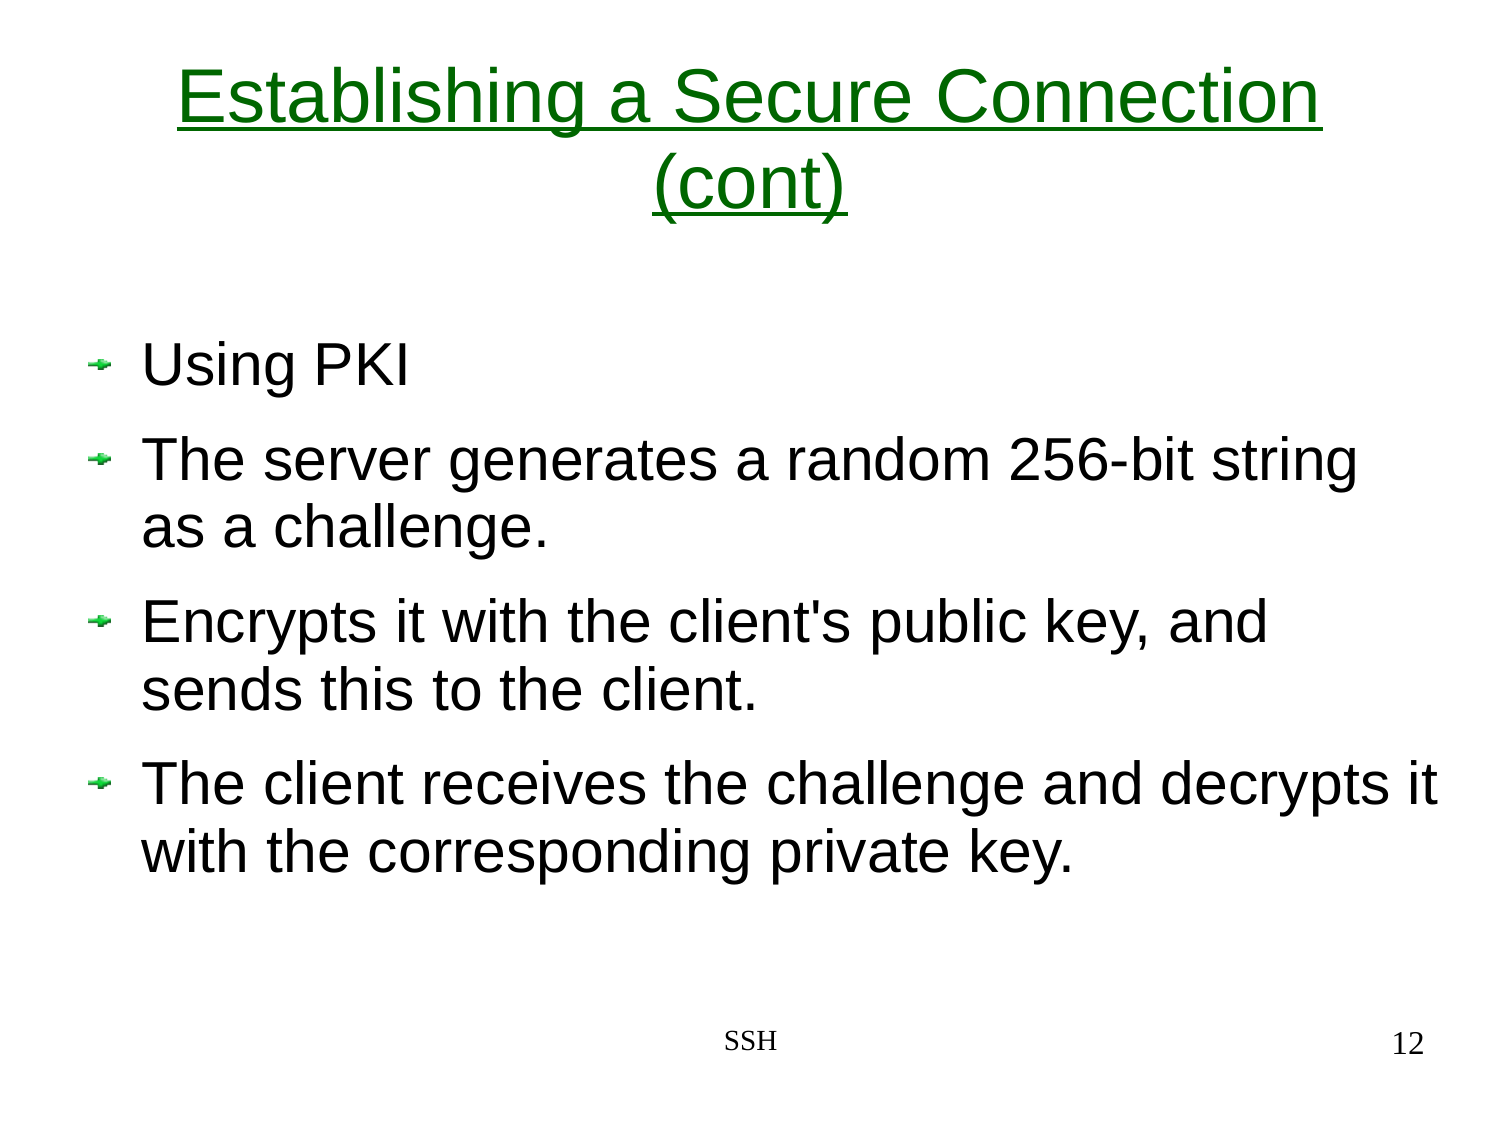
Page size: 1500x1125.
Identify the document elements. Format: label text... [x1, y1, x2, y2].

title Establishing a Secure Connection (cont) [75, 45, 1425, 233]
list Using PKI The server generates a random 256-bit string as a challenge. Encrypts it with the client's public key, and sends this to the client. The client receives the challenge and decrypts it with the corresponding private key. [70, 330, 1441, 993]
